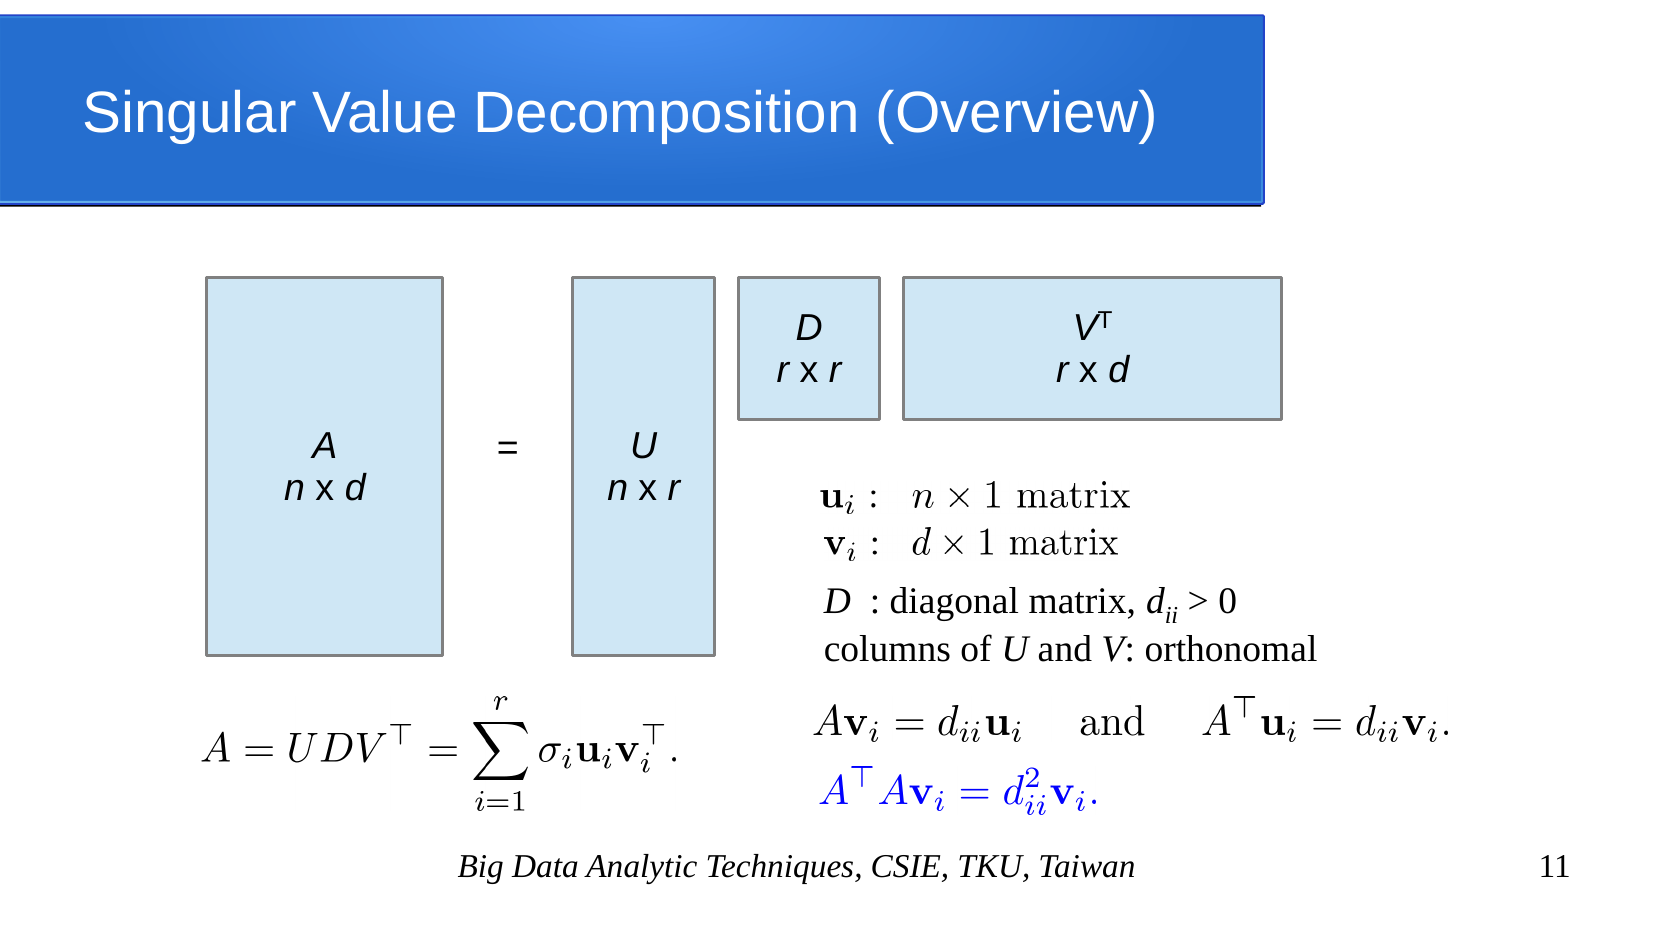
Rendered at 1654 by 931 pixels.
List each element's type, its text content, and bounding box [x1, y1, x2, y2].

text_box D : diagonal matrix, dii > 0 columns of U and V: orthonomal [809, 572, 1406, 689]
text_box = [460, 419, 556, 477]
picture [201, 696, 676, 811]
text_box D r x r [738, 277, 880, 420]
text_box VT r x d [903, 277, 1282, 420]
picture [820, 481, 1130, 514]
text_box A n x d [206, 277, 443, 656]
picture [824, 527, 1118, 561]
picture [819, 766, 1096, 815]
text_box U n x r [572, 277, 715, 656]
title Singular Value Decomposition (Overview) [82, 35, 1235, 189]
picture [813, 696, 1448, 742]
